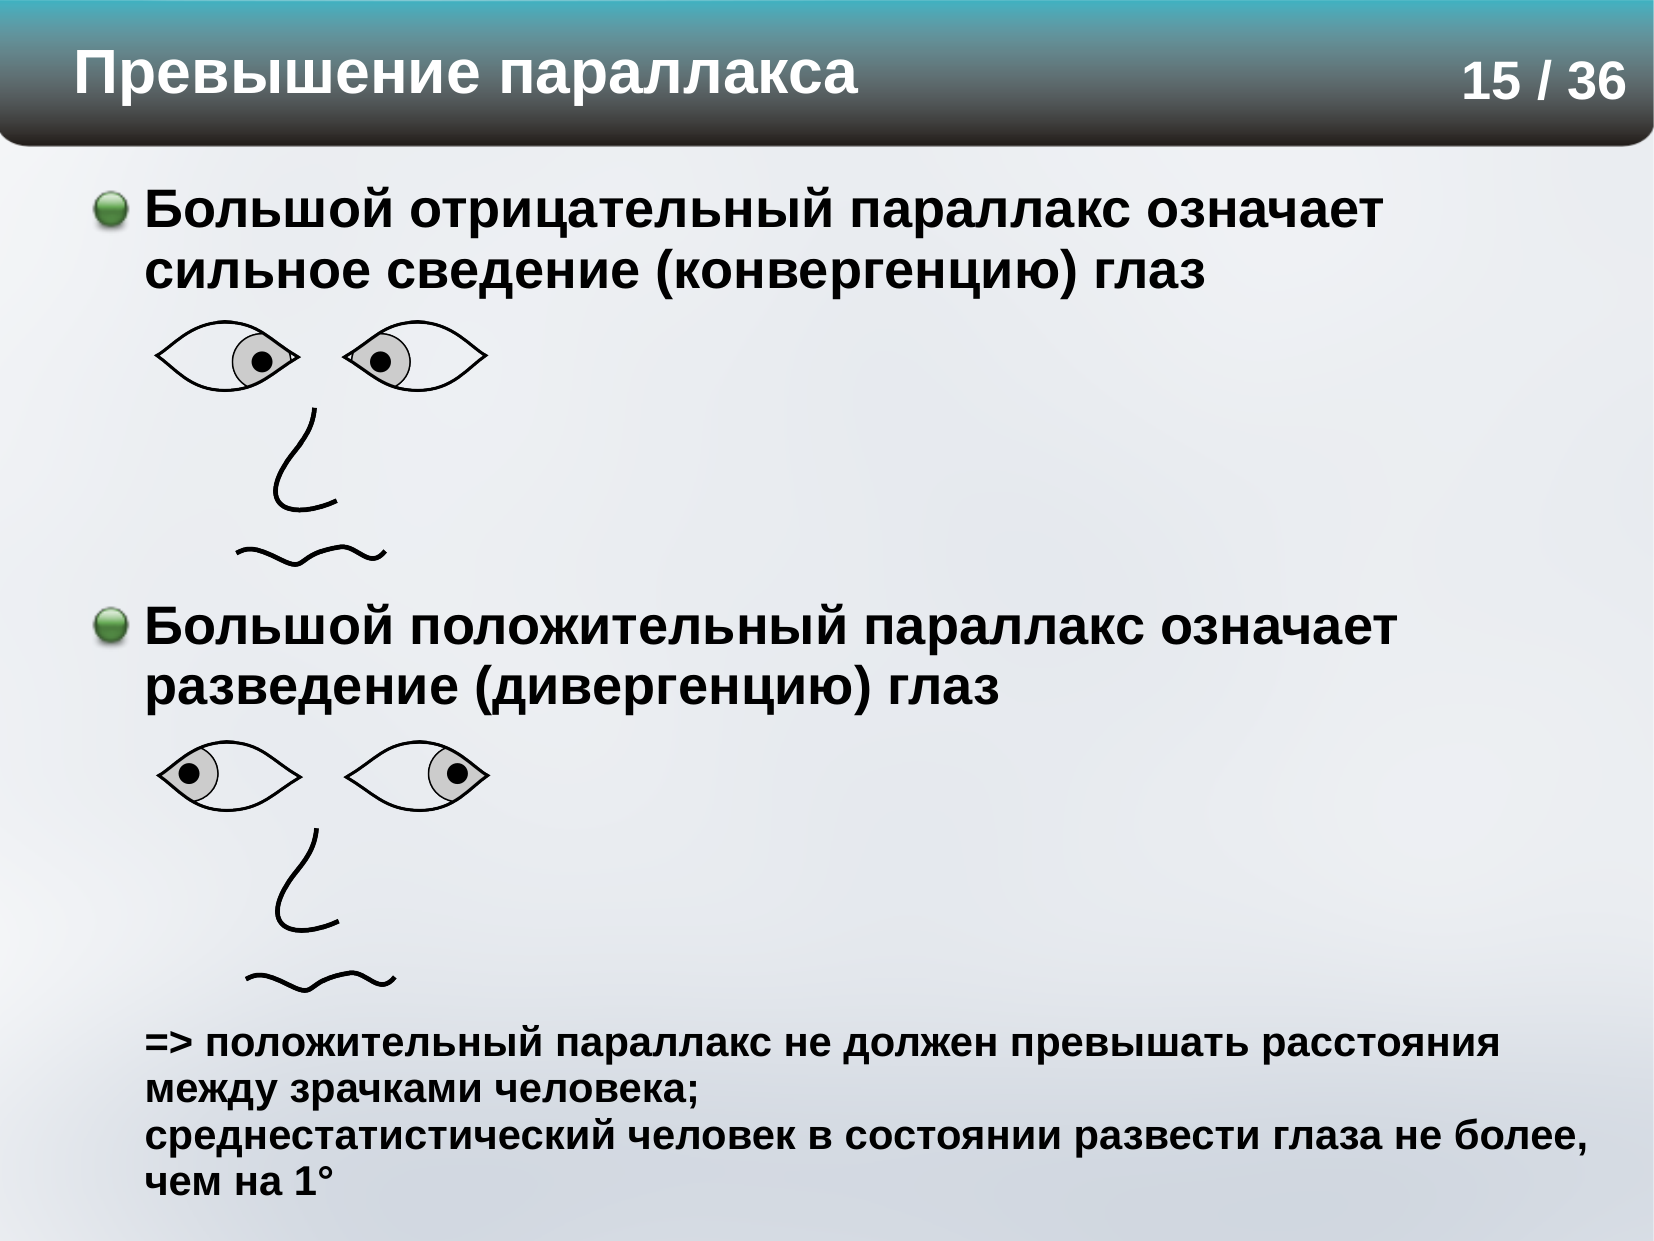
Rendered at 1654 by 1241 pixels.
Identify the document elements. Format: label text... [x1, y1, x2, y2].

text_box Большой отрицательный параллакс означает сильное сведение (конвергенцию) глаз Большой положительный параллакс означает разведение (дивергенцию) глаз => положительный параллакс не должен превышать расстояния между зрачками человека; среднестатистический человек в состоянии развести глаза не более, чем на 1° [70, 171, 1625, 1212]
text_box Превышение параллакса [59, 29, 1359, 115]
picture [0, 0, 1654, 1241]
picture [155, 740, 491, 993]
text_box <номер> / 36 [1446, 42, 1654, 179]
picture [153, 320, 489, 567]
